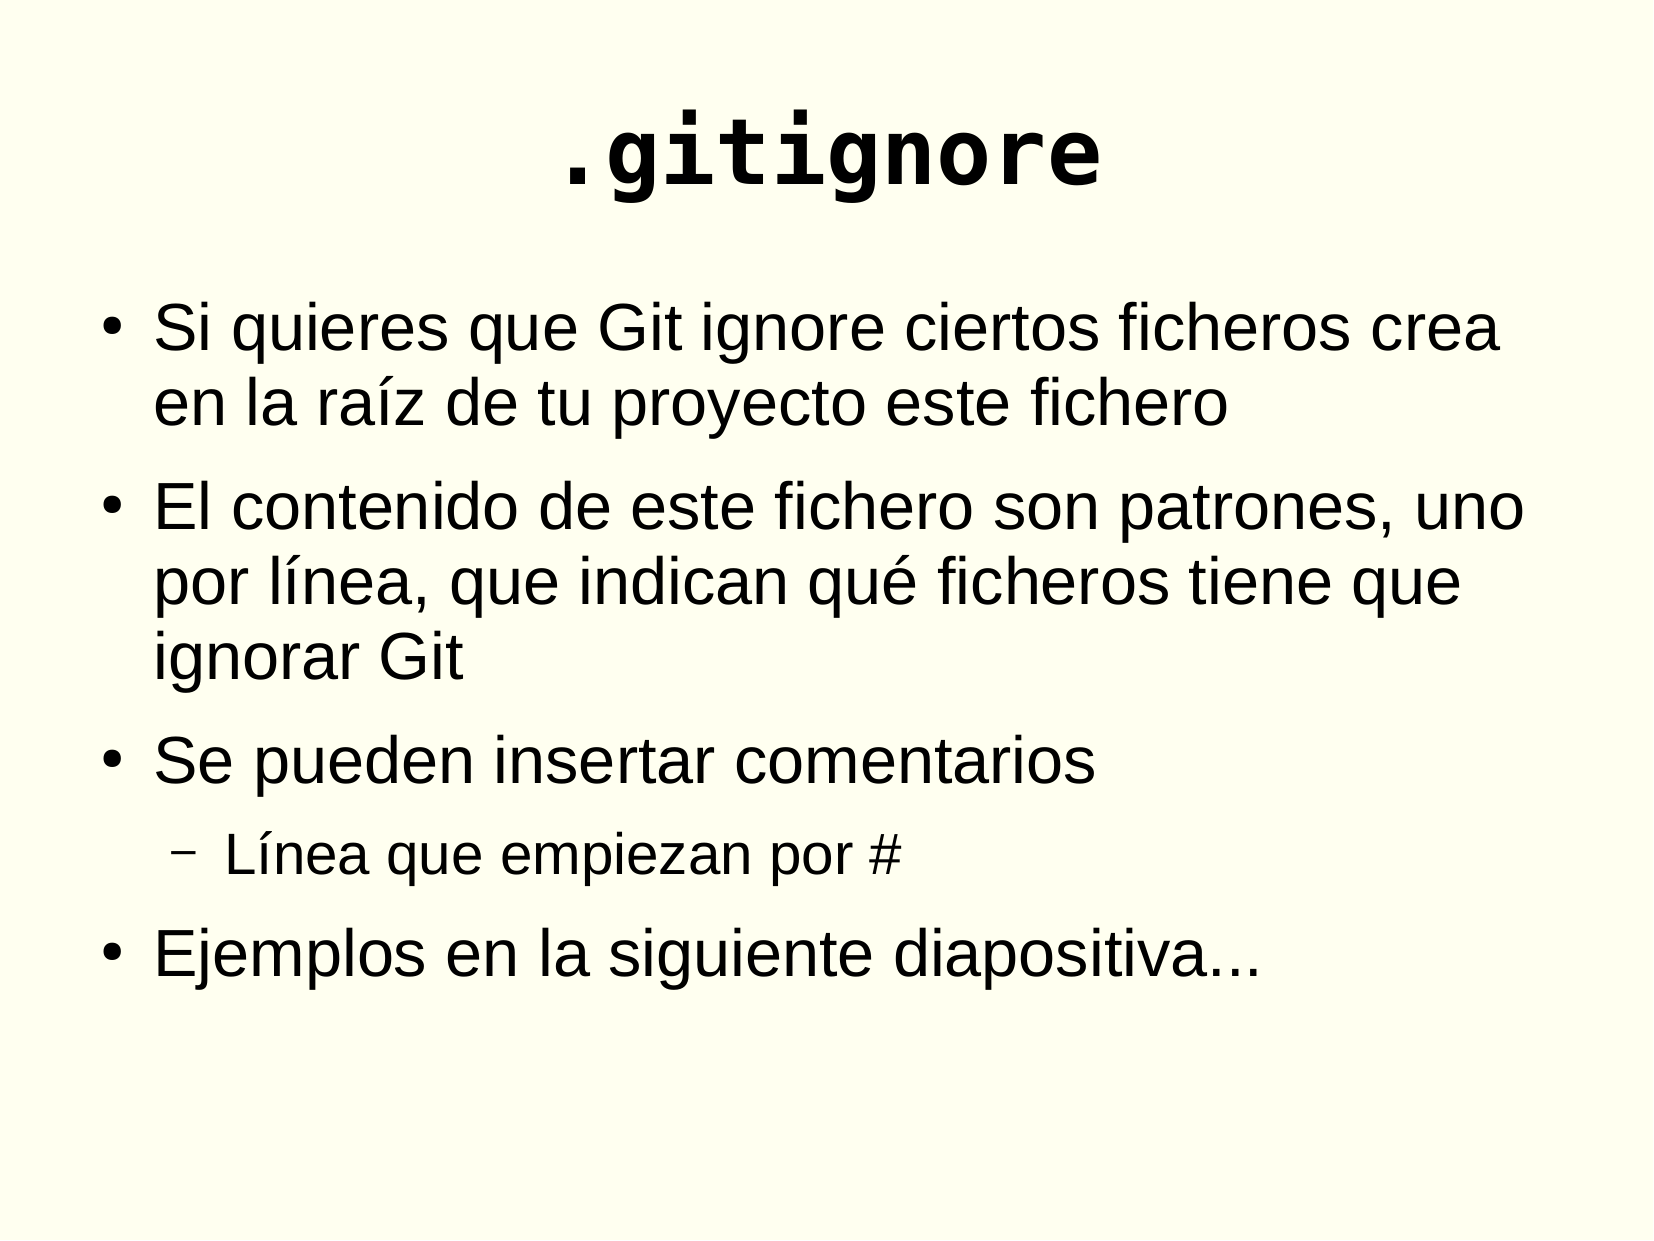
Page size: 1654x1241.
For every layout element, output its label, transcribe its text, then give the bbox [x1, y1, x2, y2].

title .gitignore [82, 49, 1571, 257]
list Si quieres que Git ignore ciertos ficheros crea en la raíz de tu proyecto este fichero El contenido de este fichero son patrones, uno por línea, que indican qué ficheros tiene que ignorar Git Se pueden insertar comentarios Línea que empiezan por # Ejemplos en la siguiente diapositiva... [82, 290, 1571, 1010]
